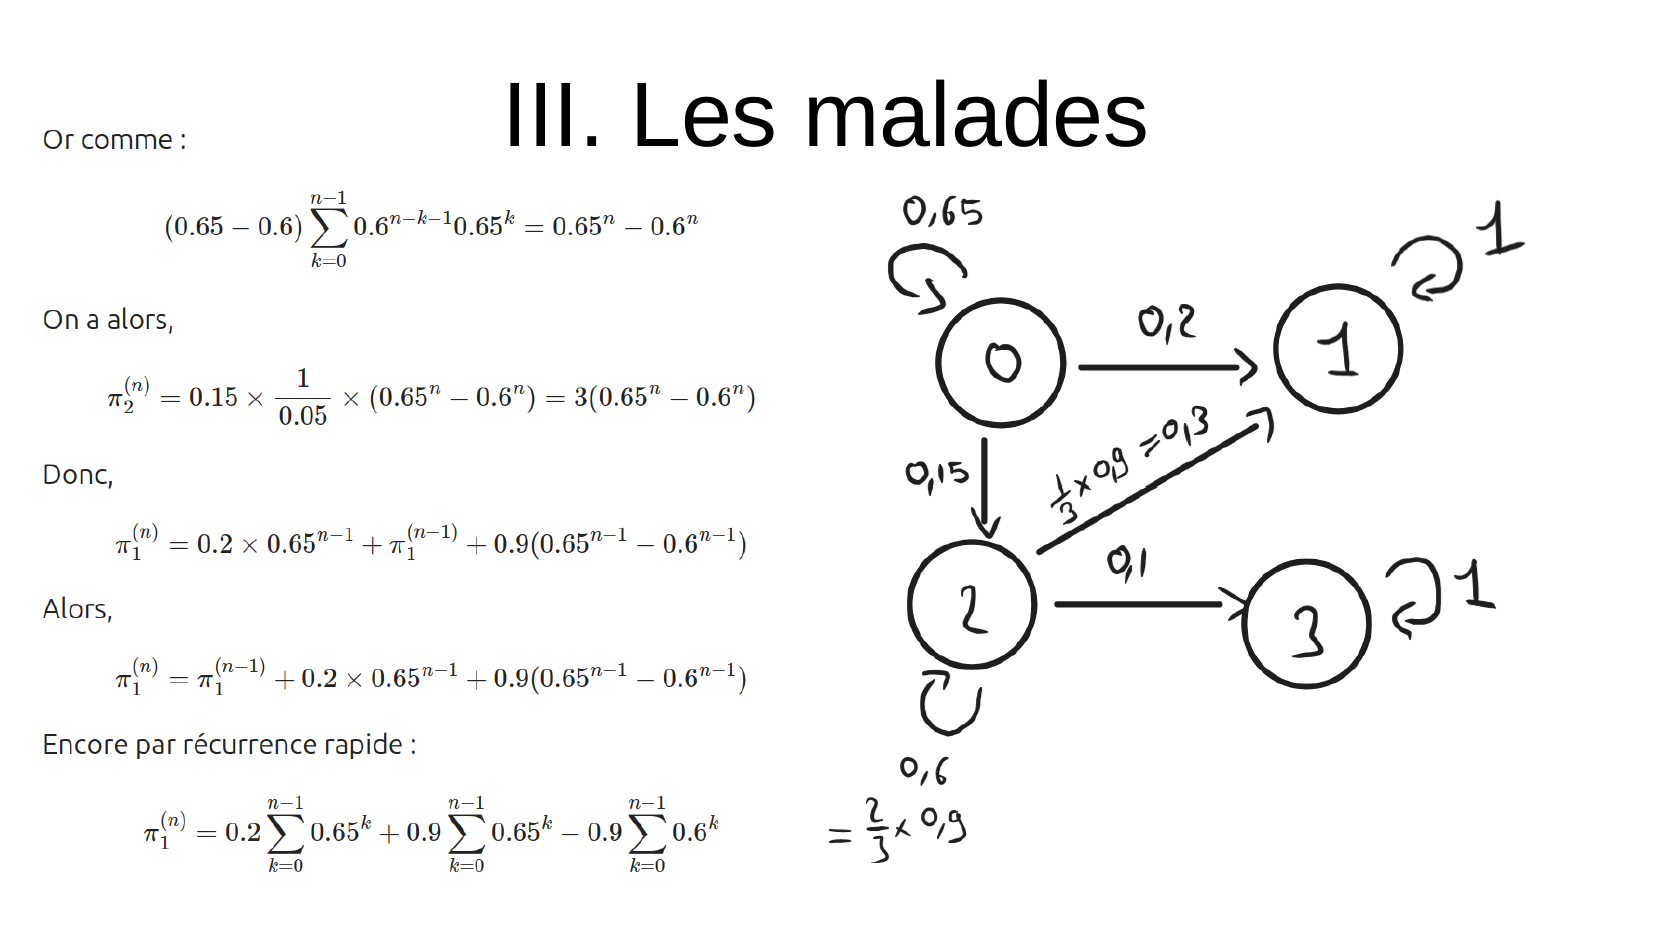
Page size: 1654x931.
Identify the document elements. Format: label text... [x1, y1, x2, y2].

title III. Les malades [82, 37, 1571, 193]
picture [825, 193, 1536, 863]
picture [32, 118, 768, 901]
